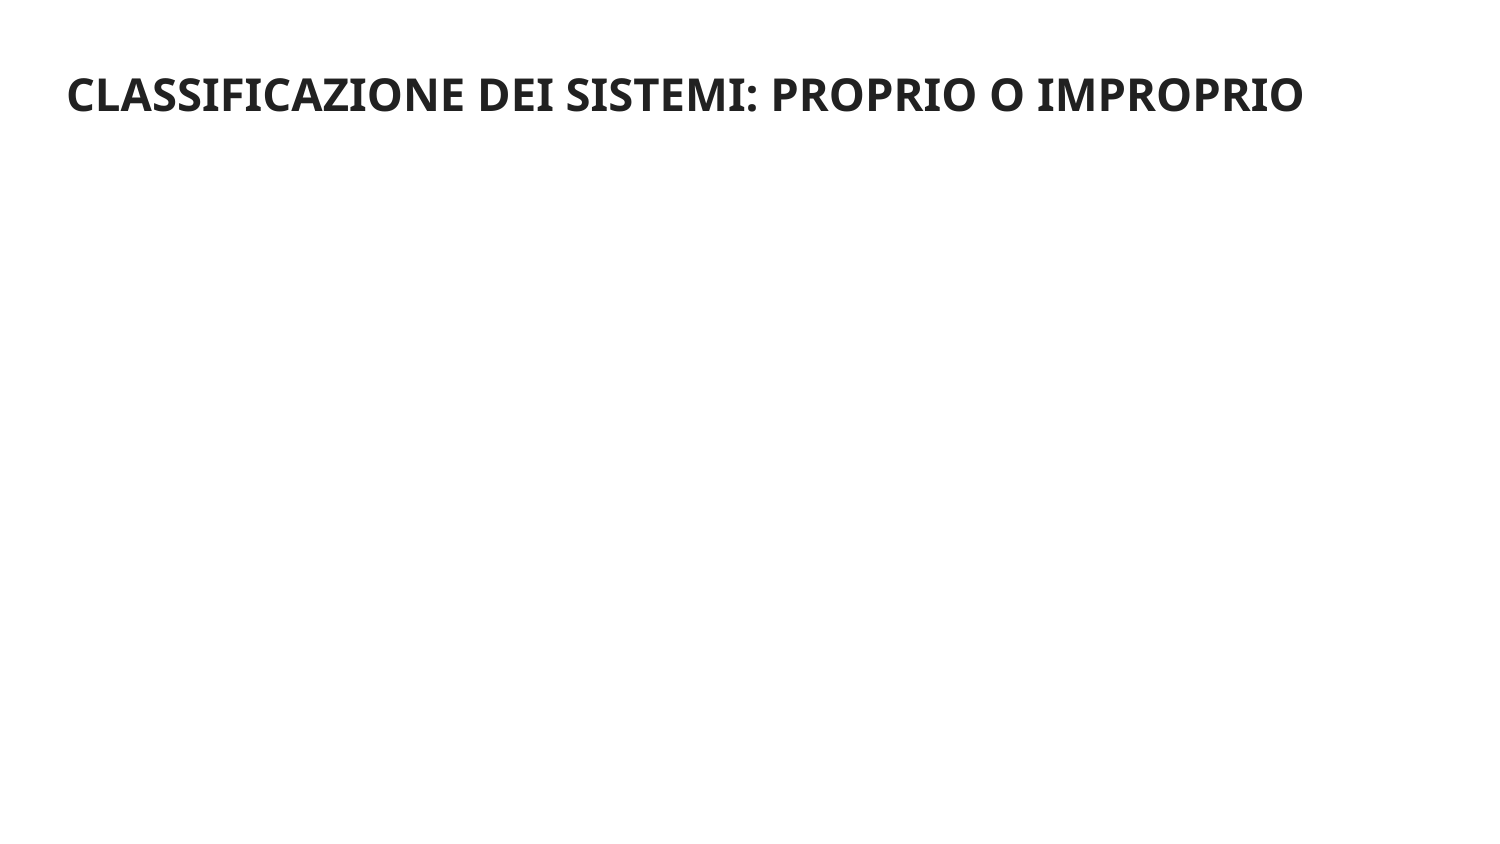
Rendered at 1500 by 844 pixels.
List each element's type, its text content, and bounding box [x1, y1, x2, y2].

title CLASSIFICAZIONE DEI SISTEMI: PROPRIO O IMPROPRIO [51, 48, 1449, 180]
